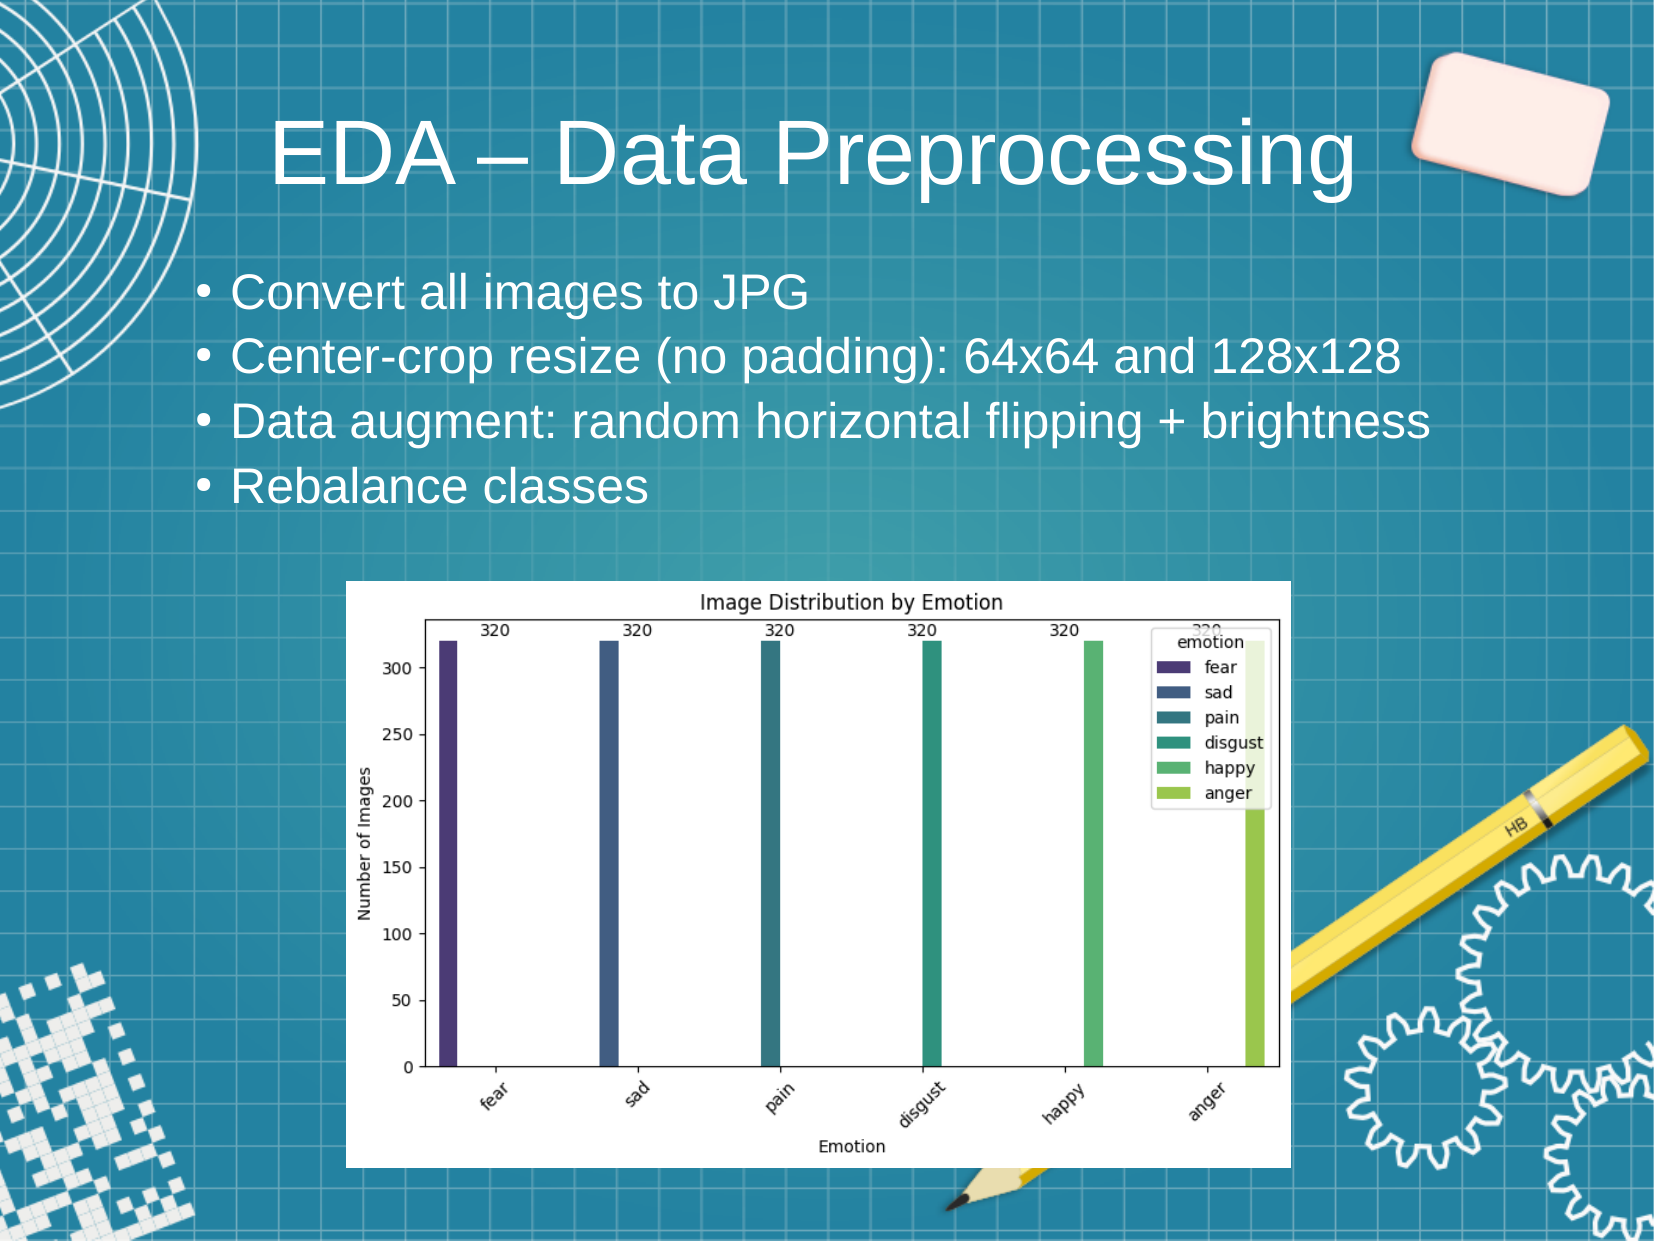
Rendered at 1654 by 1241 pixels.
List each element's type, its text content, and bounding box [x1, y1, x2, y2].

picture [0, 0, 1654, 1241]
title EDA – Data Preprocessing [82, 49, 1571, 257]
text_box Convert all images to JPG Center-crop resize (no padding): 64x64 and 128x128 Data augment: random horizontal flipping + brightness Rebalance classes [180, 256, 1486, 526]
